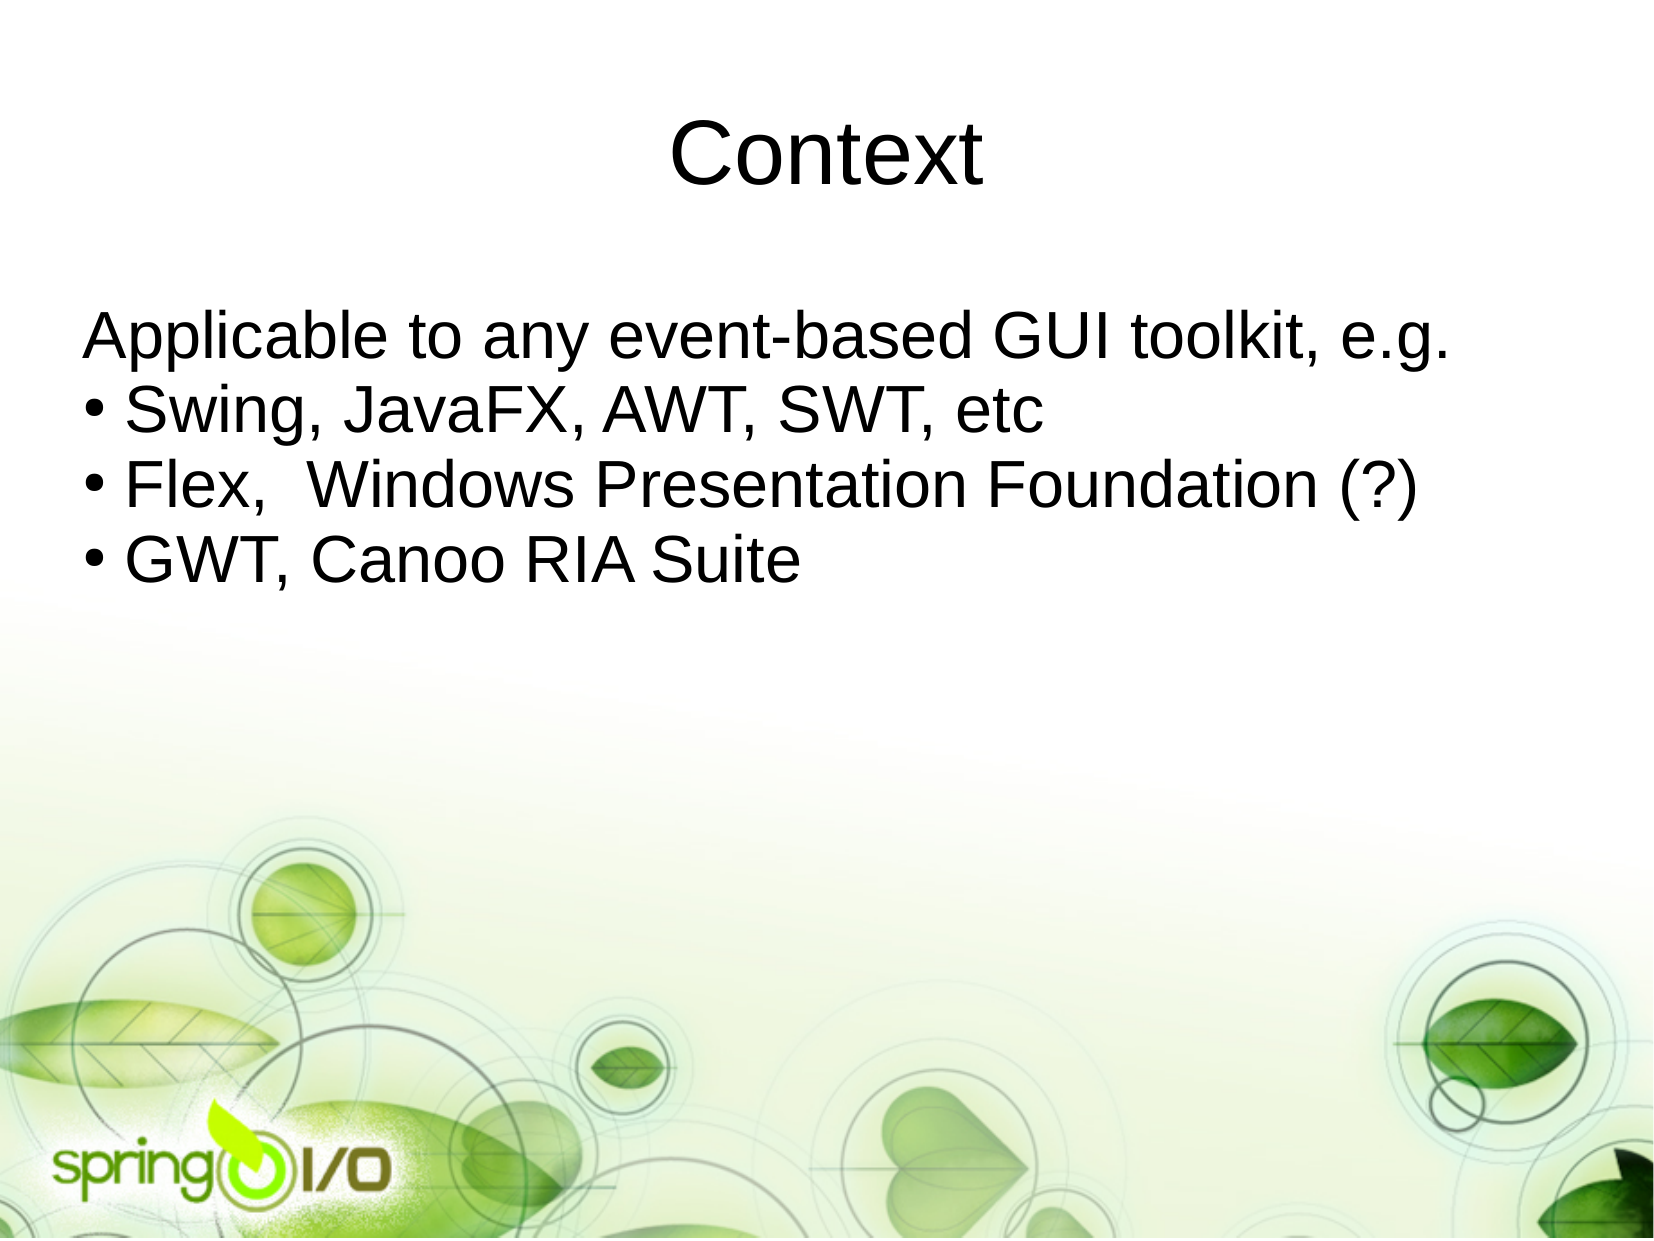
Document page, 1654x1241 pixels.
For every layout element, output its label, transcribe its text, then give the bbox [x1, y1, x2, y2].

subtitle Applicable to any event-based GUI toolkit, e.g. Swing, JavaFX, AWT, SWT, etc Flex, Windows Presentation Foundation (?) GWT, Canoo RIA Suite [82, 297, 1571, 1102]
title Context [82, 56, 1571, 250]
picture [0, 0, 1654, 1238]
